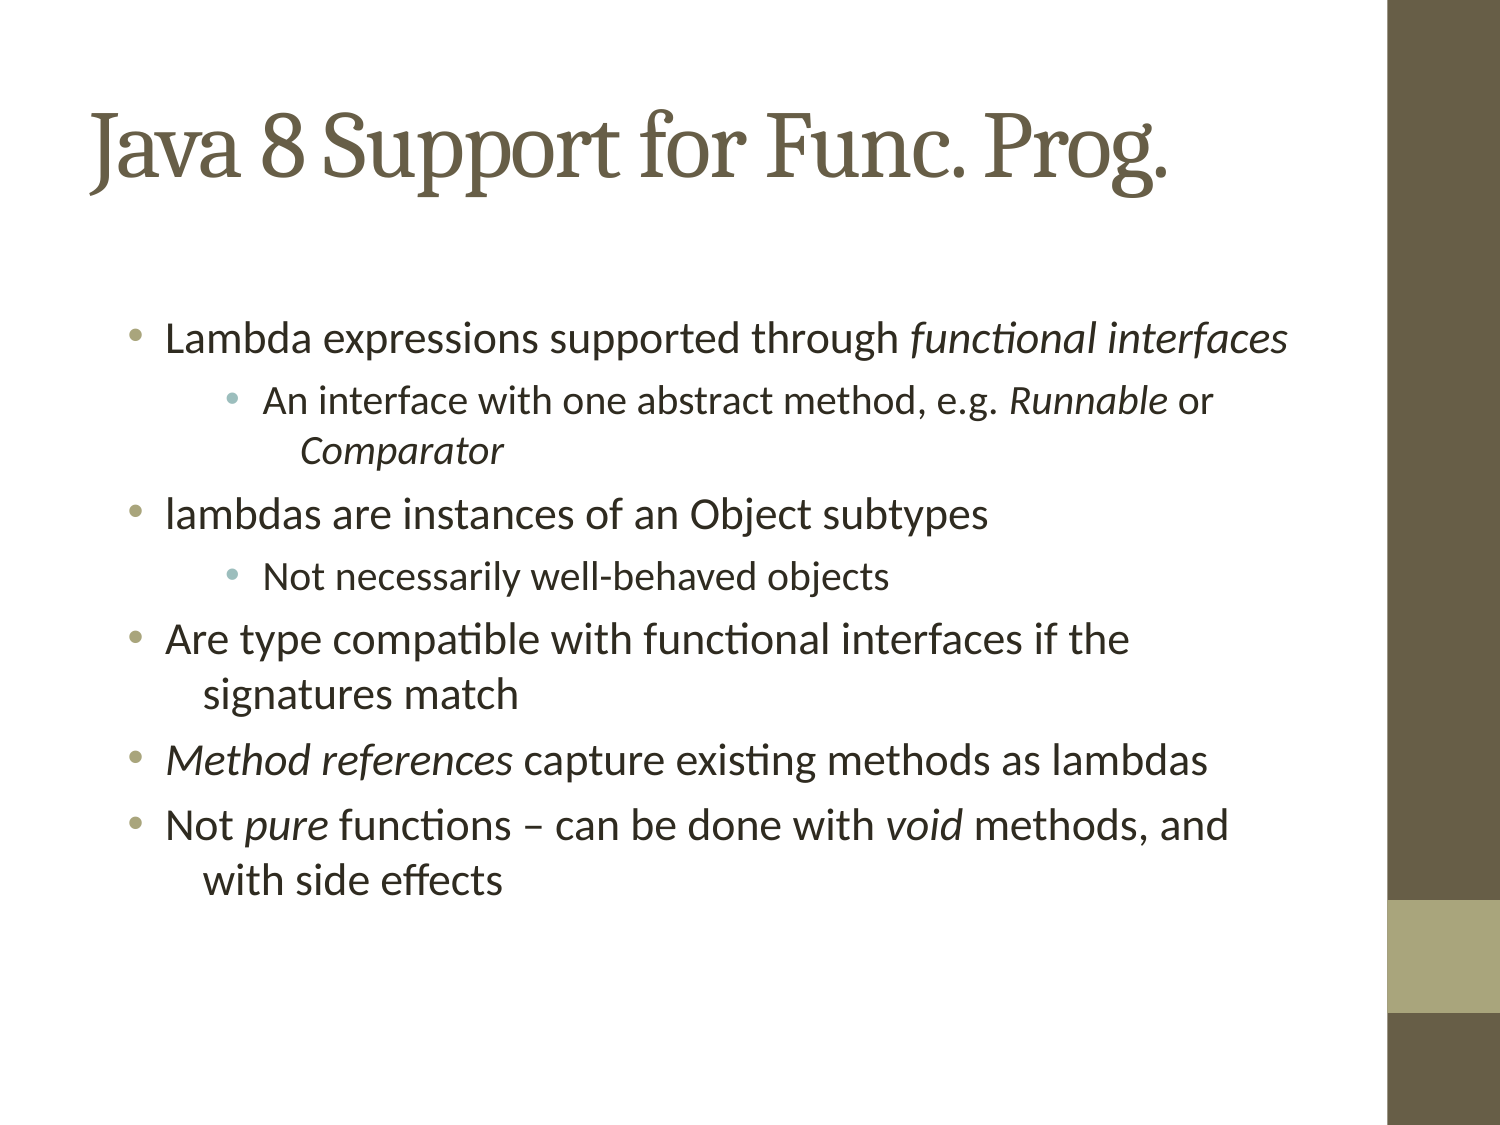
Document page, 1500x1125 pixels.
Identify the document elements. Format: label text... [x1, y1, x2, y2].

list Lambda expressions supported through functional interfaces An interface with one abstract method, e.g. Runnable or Comparator lambdas are instances of an Object subtypes Not necessarily well-behaved objects Are type compatible with functional interfaces if the signatures match Method references capture existing methods as lambdas Not pure functions – can be done with void methods, and with side effects [75, 299, 1326, 1051]
title Java 8 Support for Func. Prog. [75, 45, 1326, 233]
